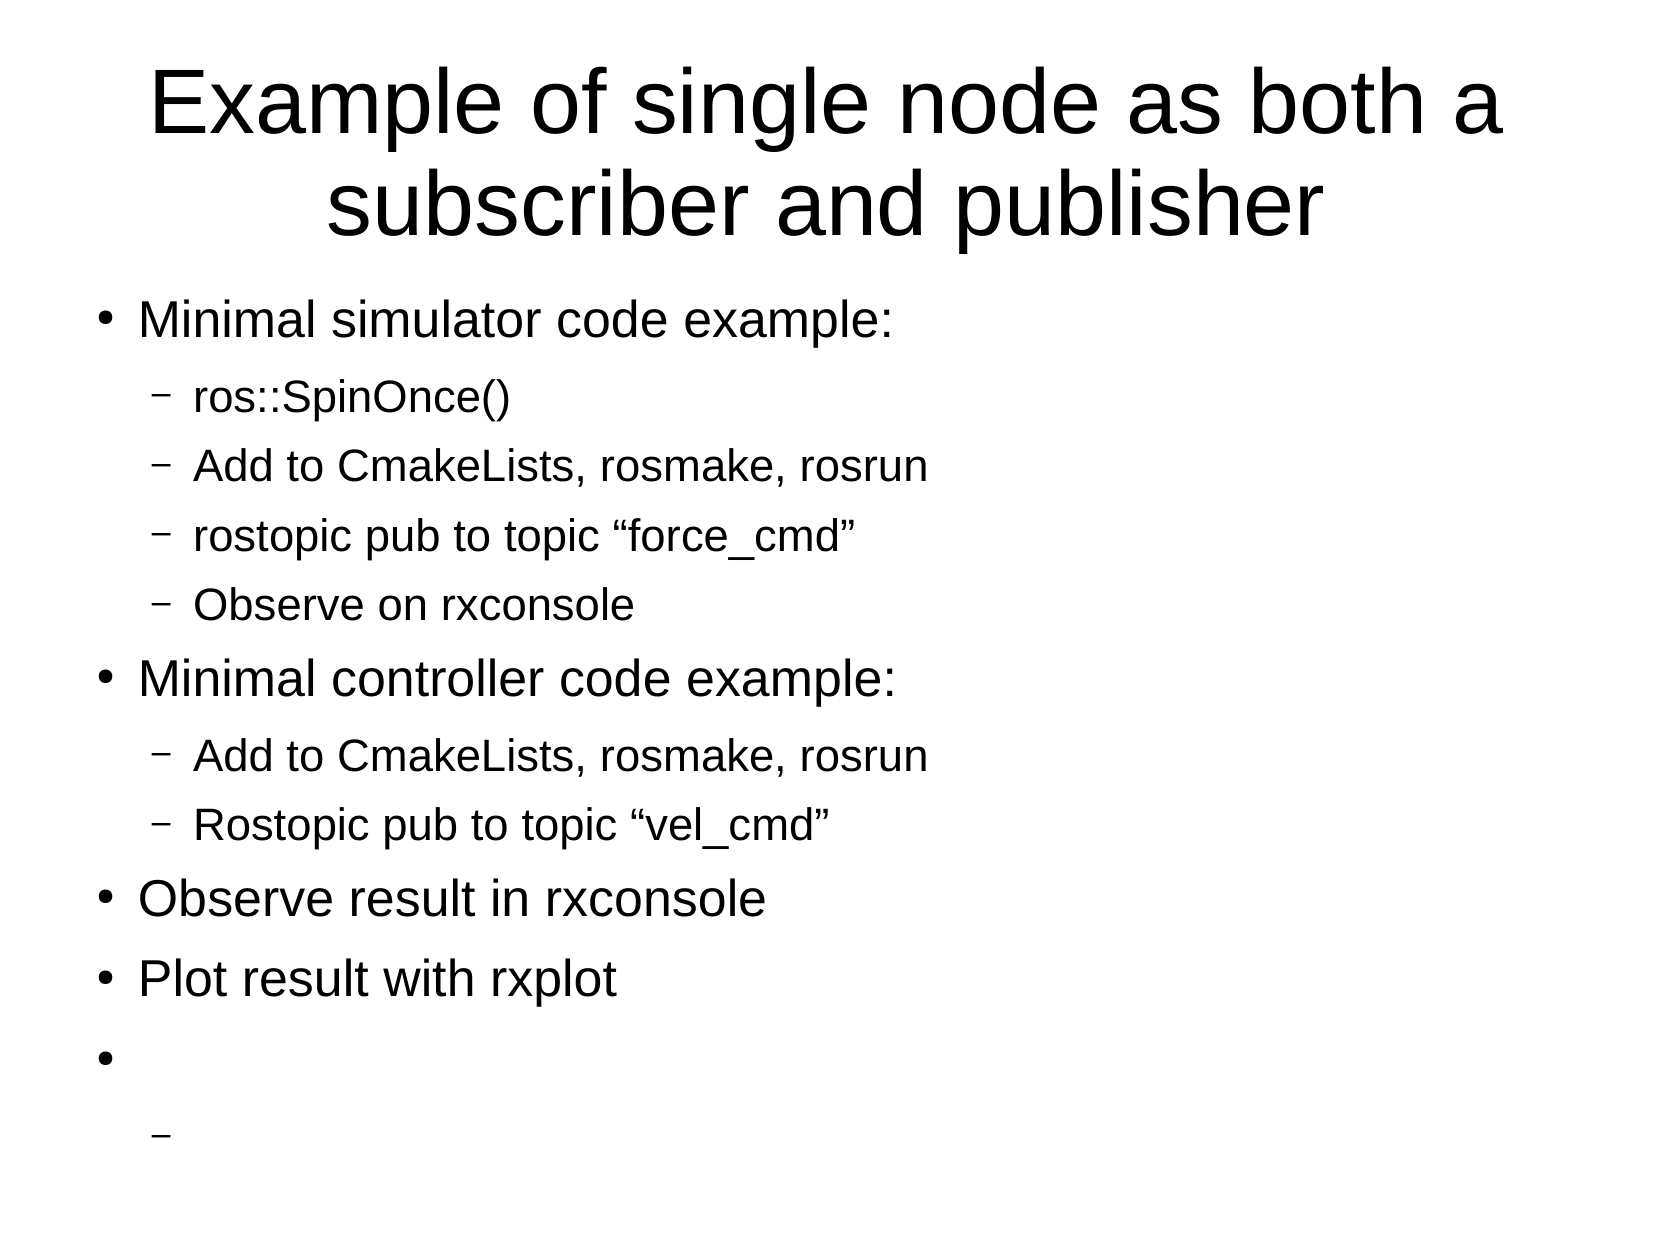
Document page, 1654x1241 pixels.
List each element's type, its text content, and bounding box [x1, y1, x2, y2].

list Minimal simulator code example: ros::SpinOnce() Add to CmakeLists, rosmake, rosrun rostopic pub to topic “force_cmd” Observe on rxconsole Minimal controller code example: Add to CmakeLists, rosmake, rosrun Rostopic pub to topic “vel_cmd” Observe result in rxconsole Plot result with rxplot [82, 290, 1538, 1010]
title Example of single node as both a subscriber and publisher [82, 49, 1571, 257]
